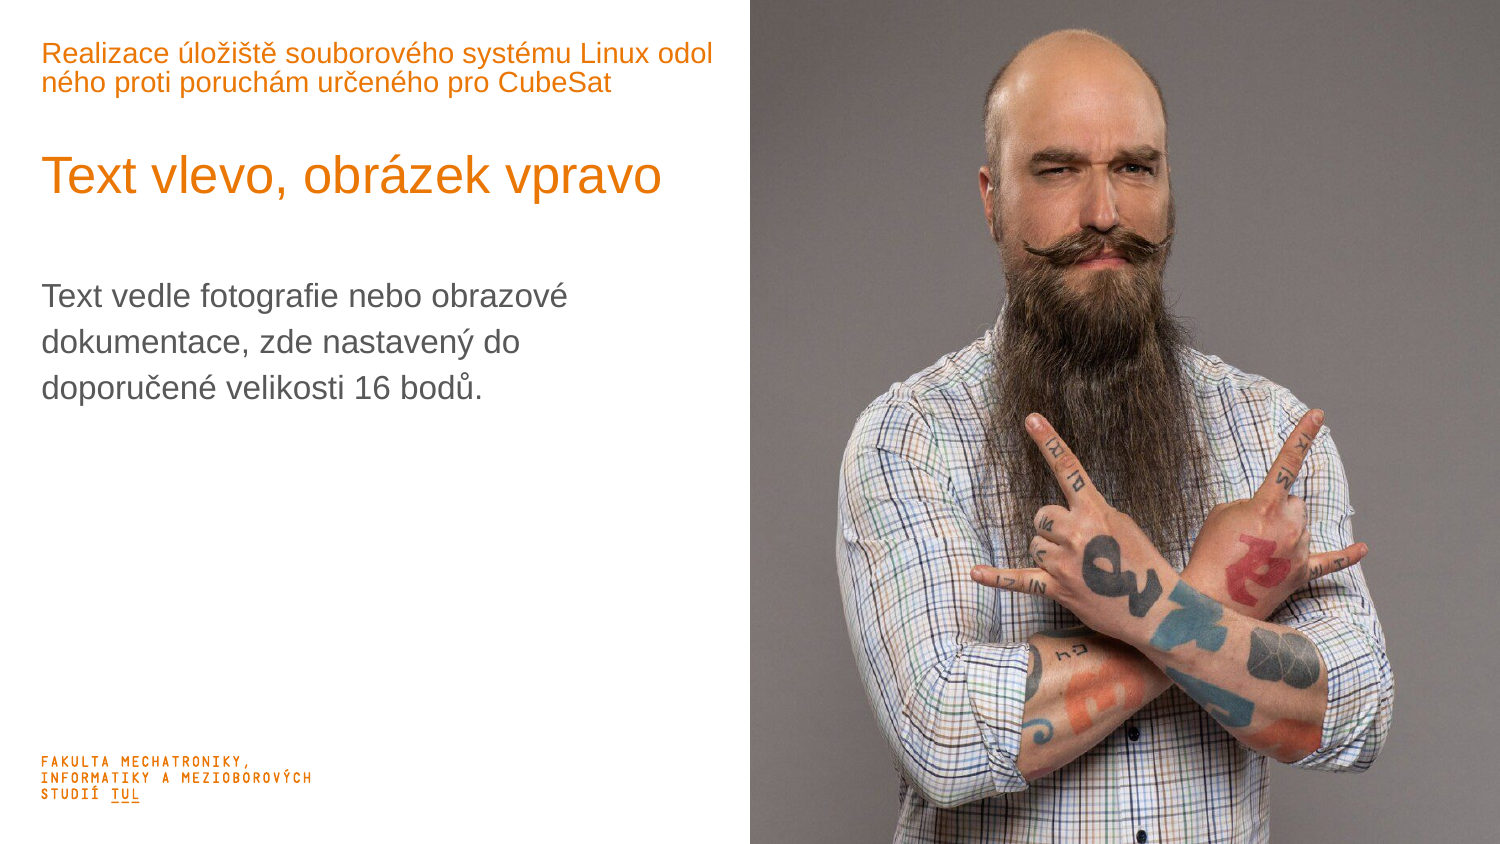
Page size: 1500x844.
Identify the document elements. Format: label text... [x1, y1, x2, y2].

list Text vedle fotografie nebo obrazové dokumentace, zde nastavený do doporučené velikosti 16 bodů. [41, 253, 691, 723]
picture [750, 0, 1500, 844]
title Text vlevo, obrázek vpravo [41, 126, 691, 221]
